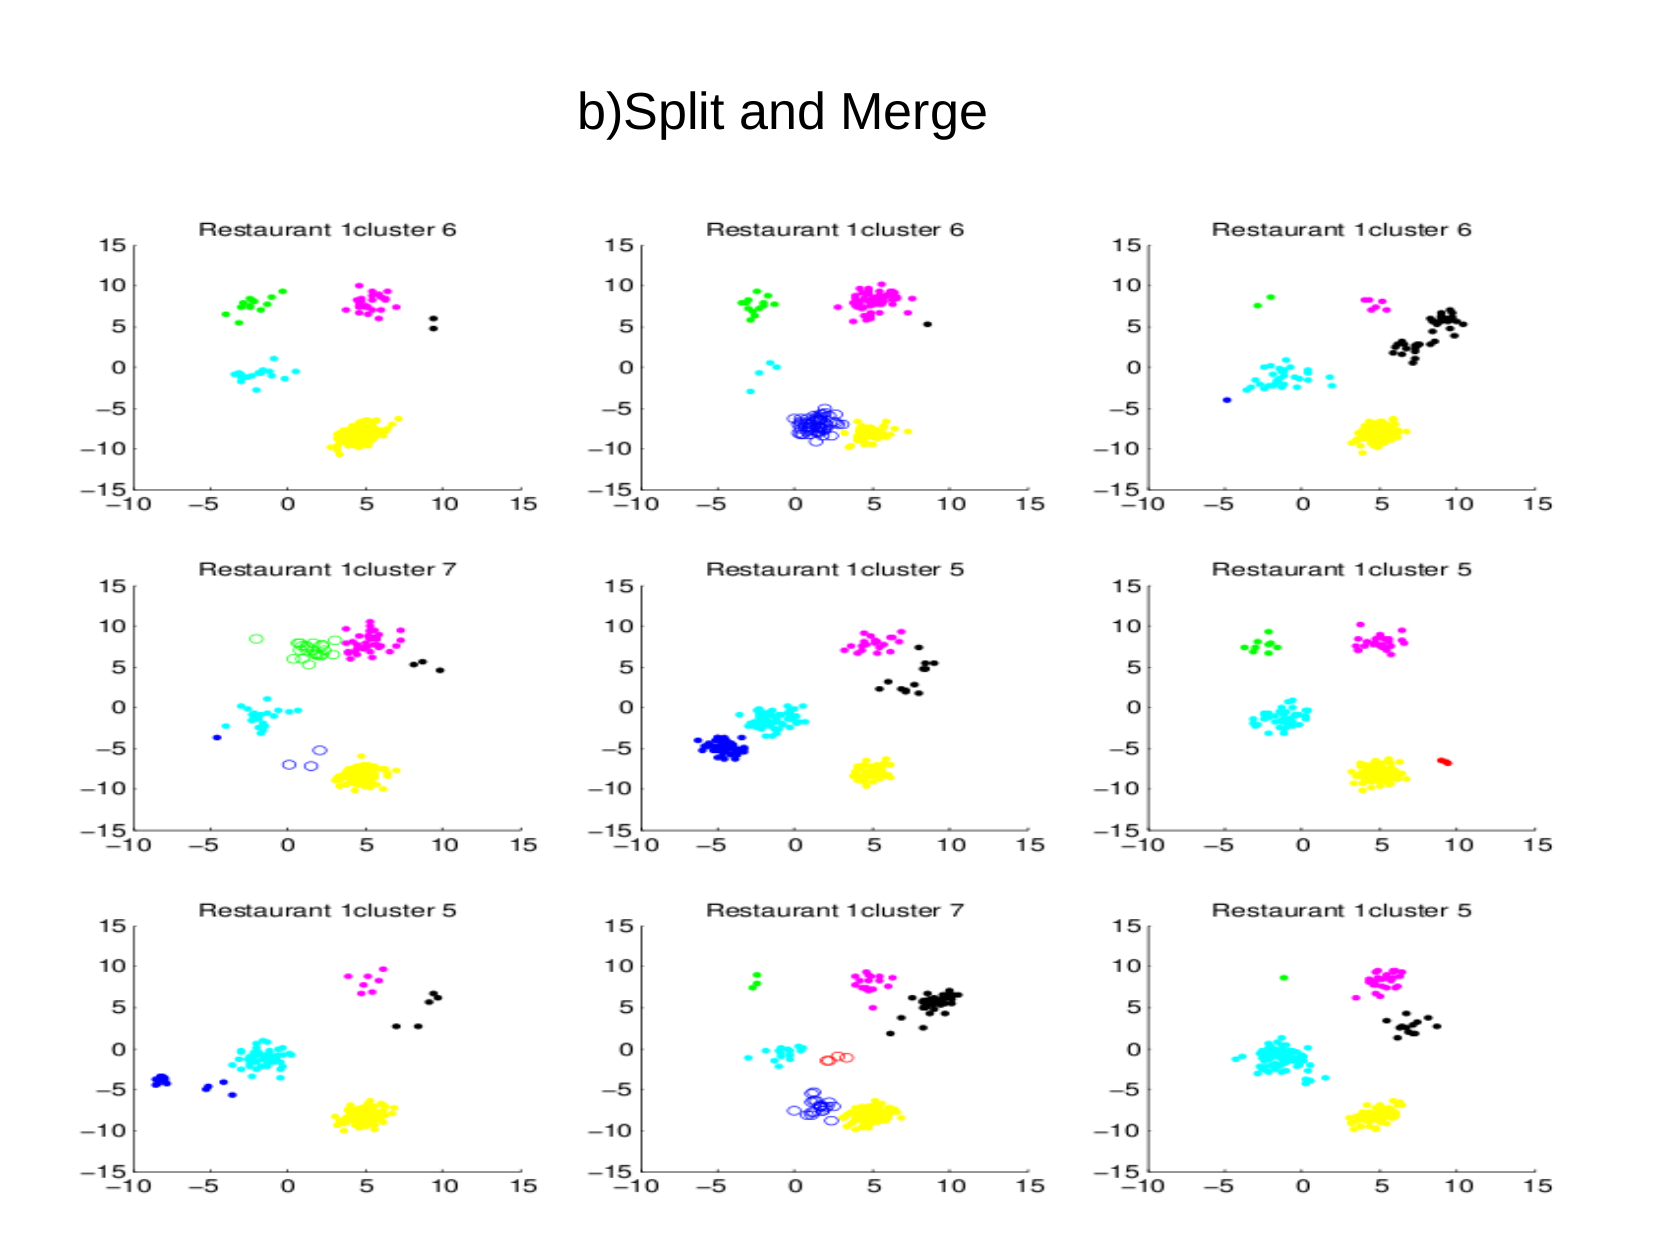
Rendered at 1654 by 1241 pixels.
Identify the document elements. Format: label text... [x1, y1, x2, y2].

text_box b)Split and Merge [562, 75, 1013, 155]
picture [37, 169, 1613, 1223]
